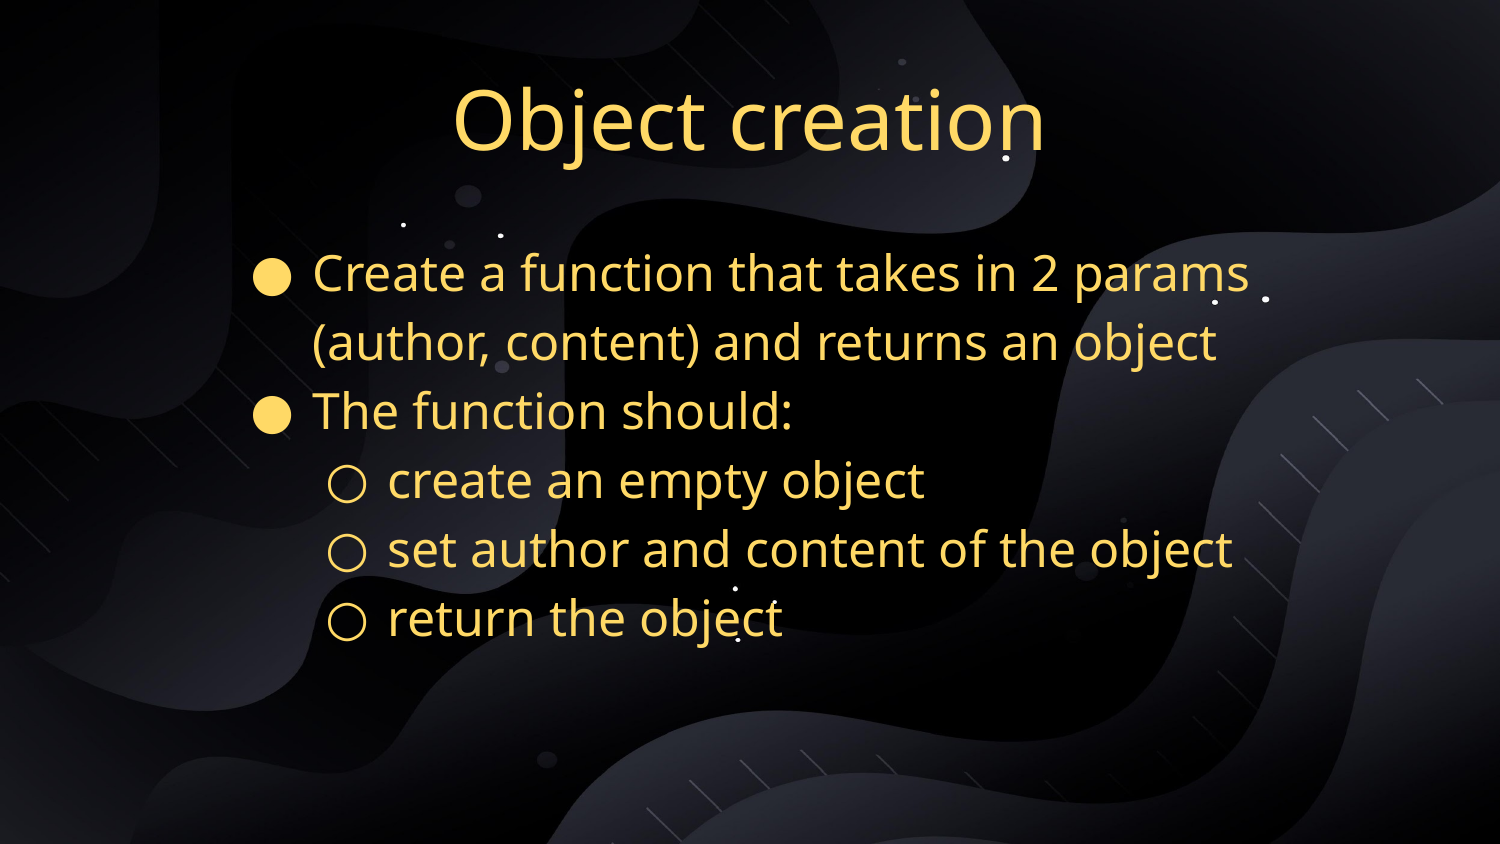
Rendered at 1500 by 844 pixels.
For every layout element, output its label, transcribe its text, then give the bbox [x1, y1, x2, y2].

list Create a function that takes in 2 params (author, content) and returns an object The function should: create an empty object set author and content of the object return the object [230, 228, 1270, 784]
picture [0, 0, 1500, 844]
title Object creation [205, 70, 1295, 164]
